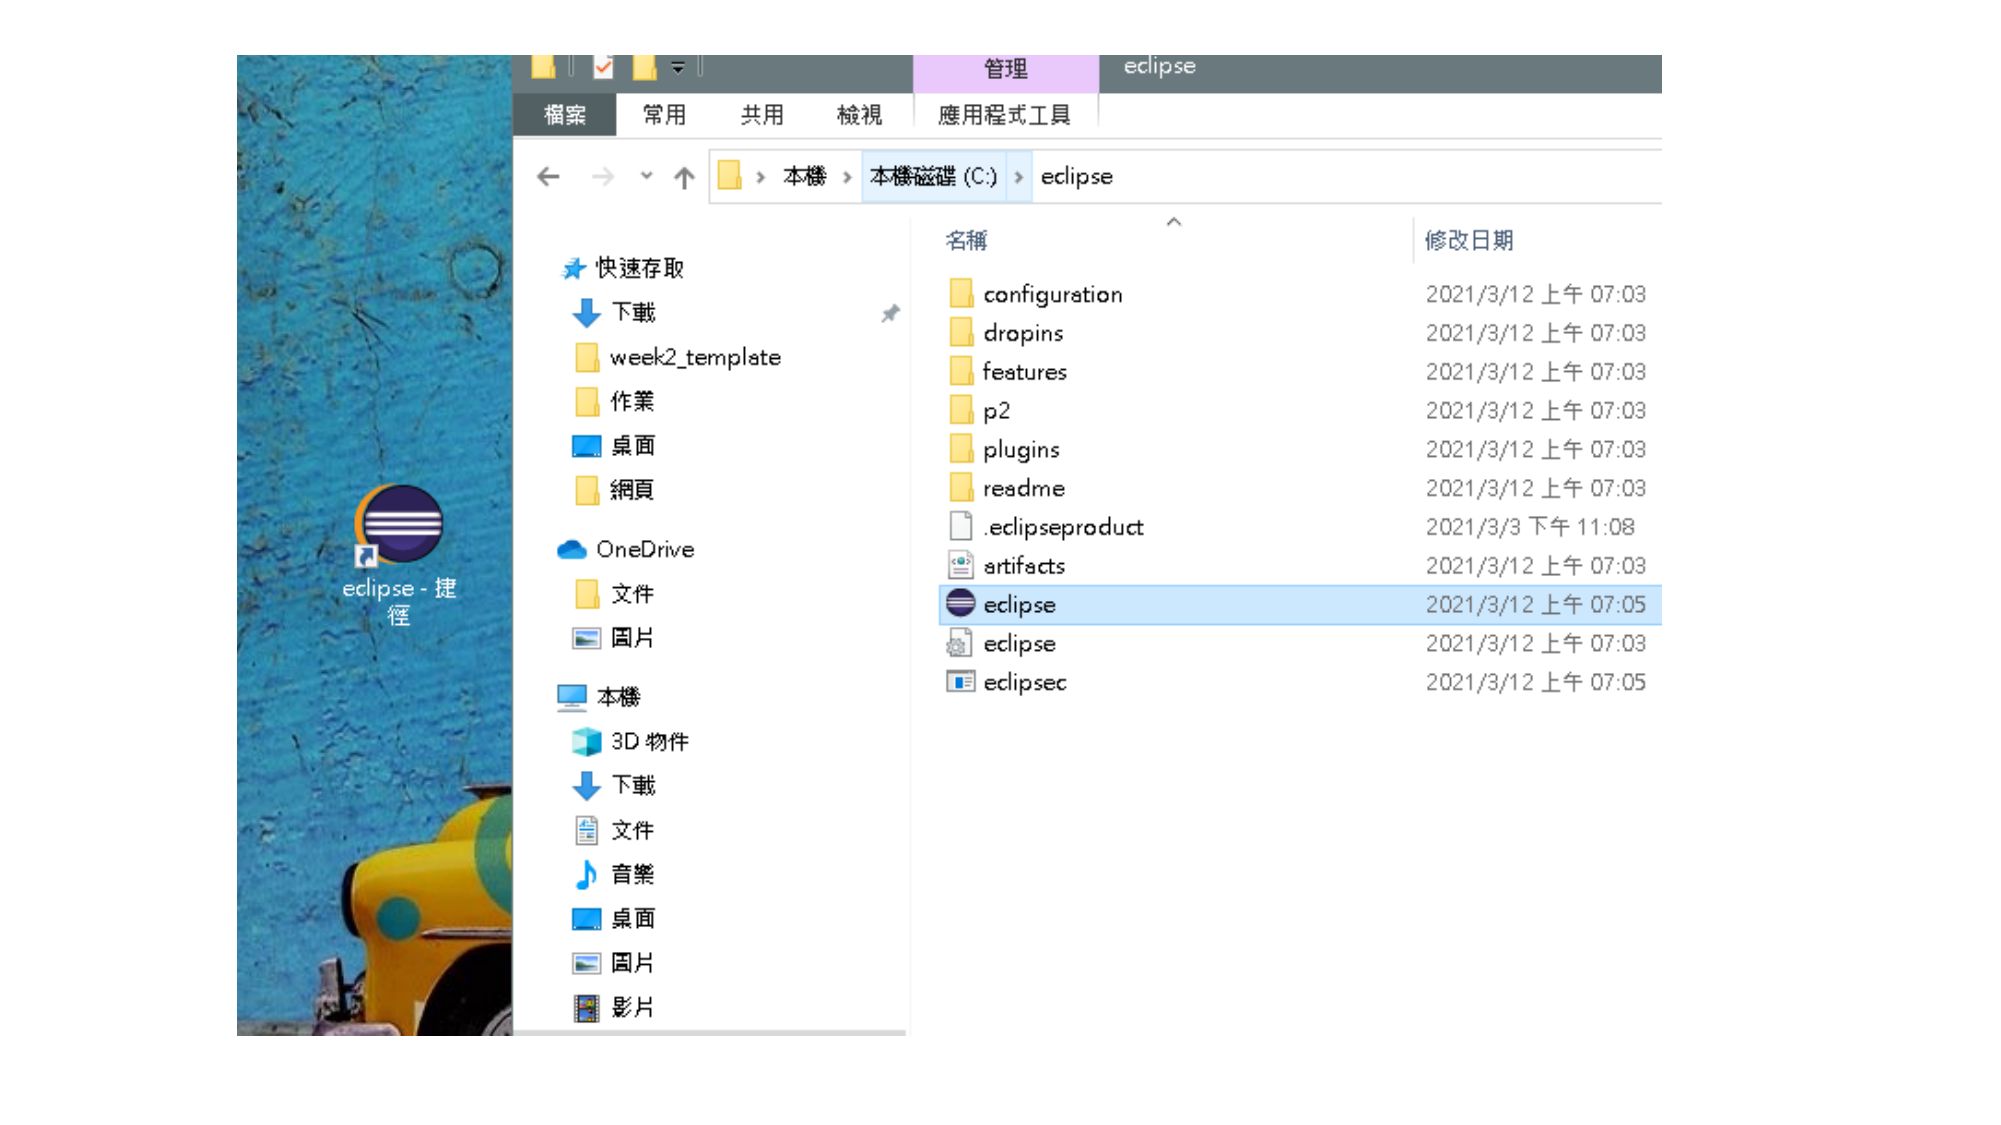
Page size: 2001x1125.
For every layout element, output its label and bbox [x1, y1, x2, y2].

picture [237, 55, 1662, 1036]
